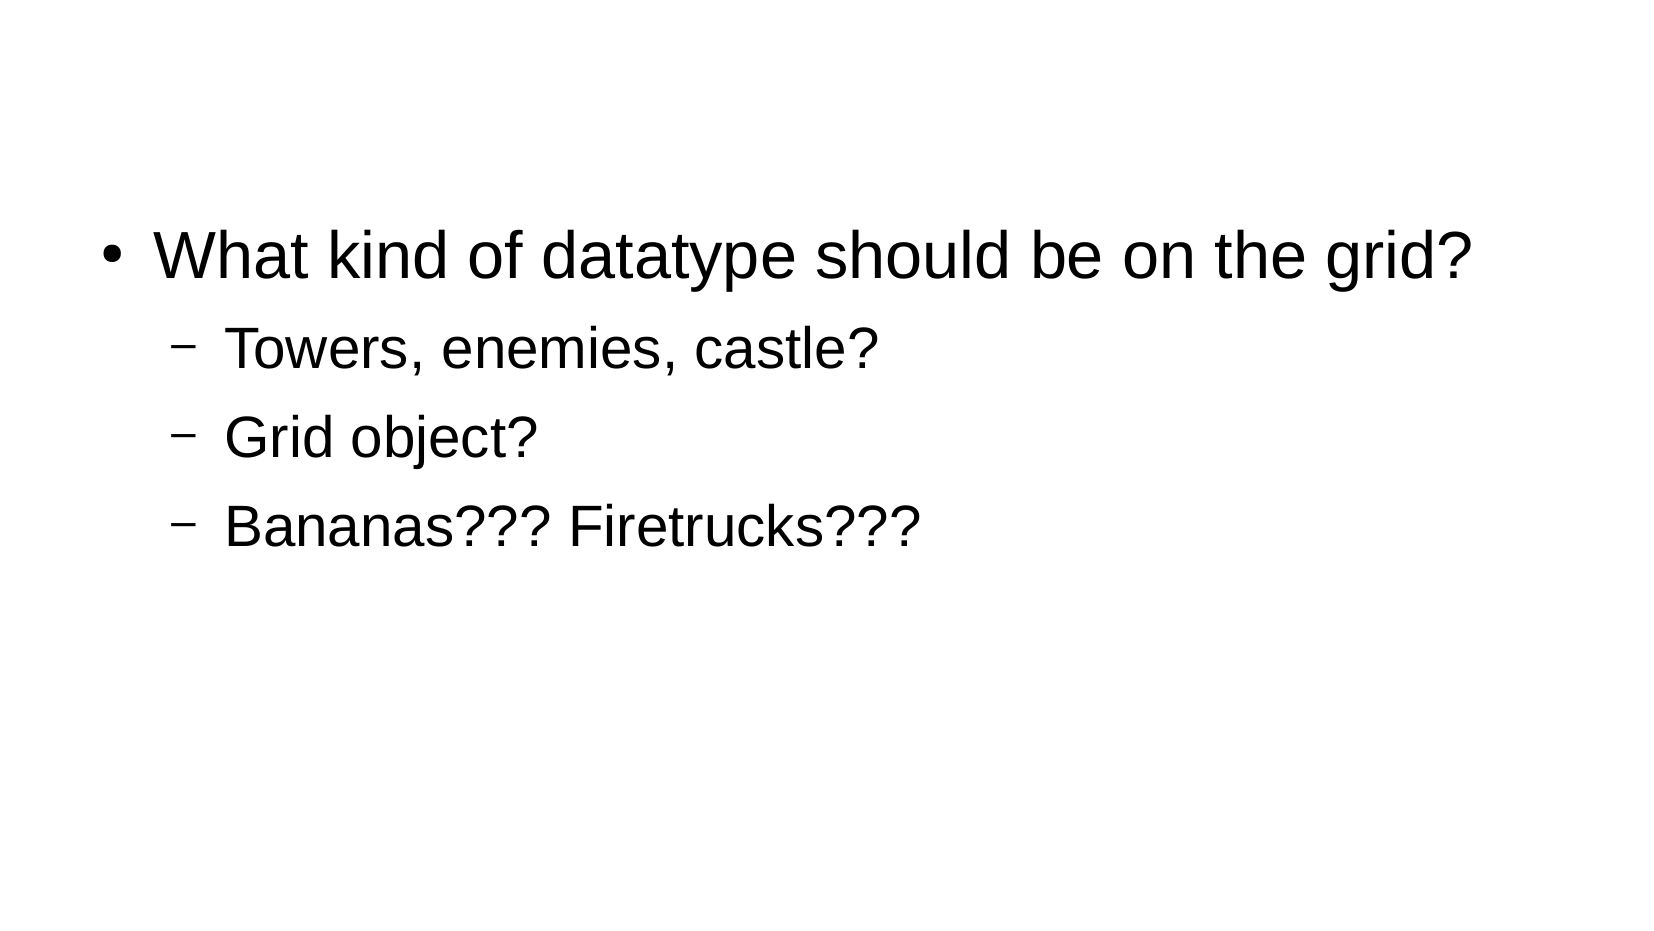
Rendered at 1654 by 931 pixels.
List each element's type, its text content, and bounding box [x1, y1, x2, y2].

list What kind of datatype should be on the grid? Towers, enemies, castle? Grid object? Bananas??? Firetrucks??? [82, 217, 1571, 758]
